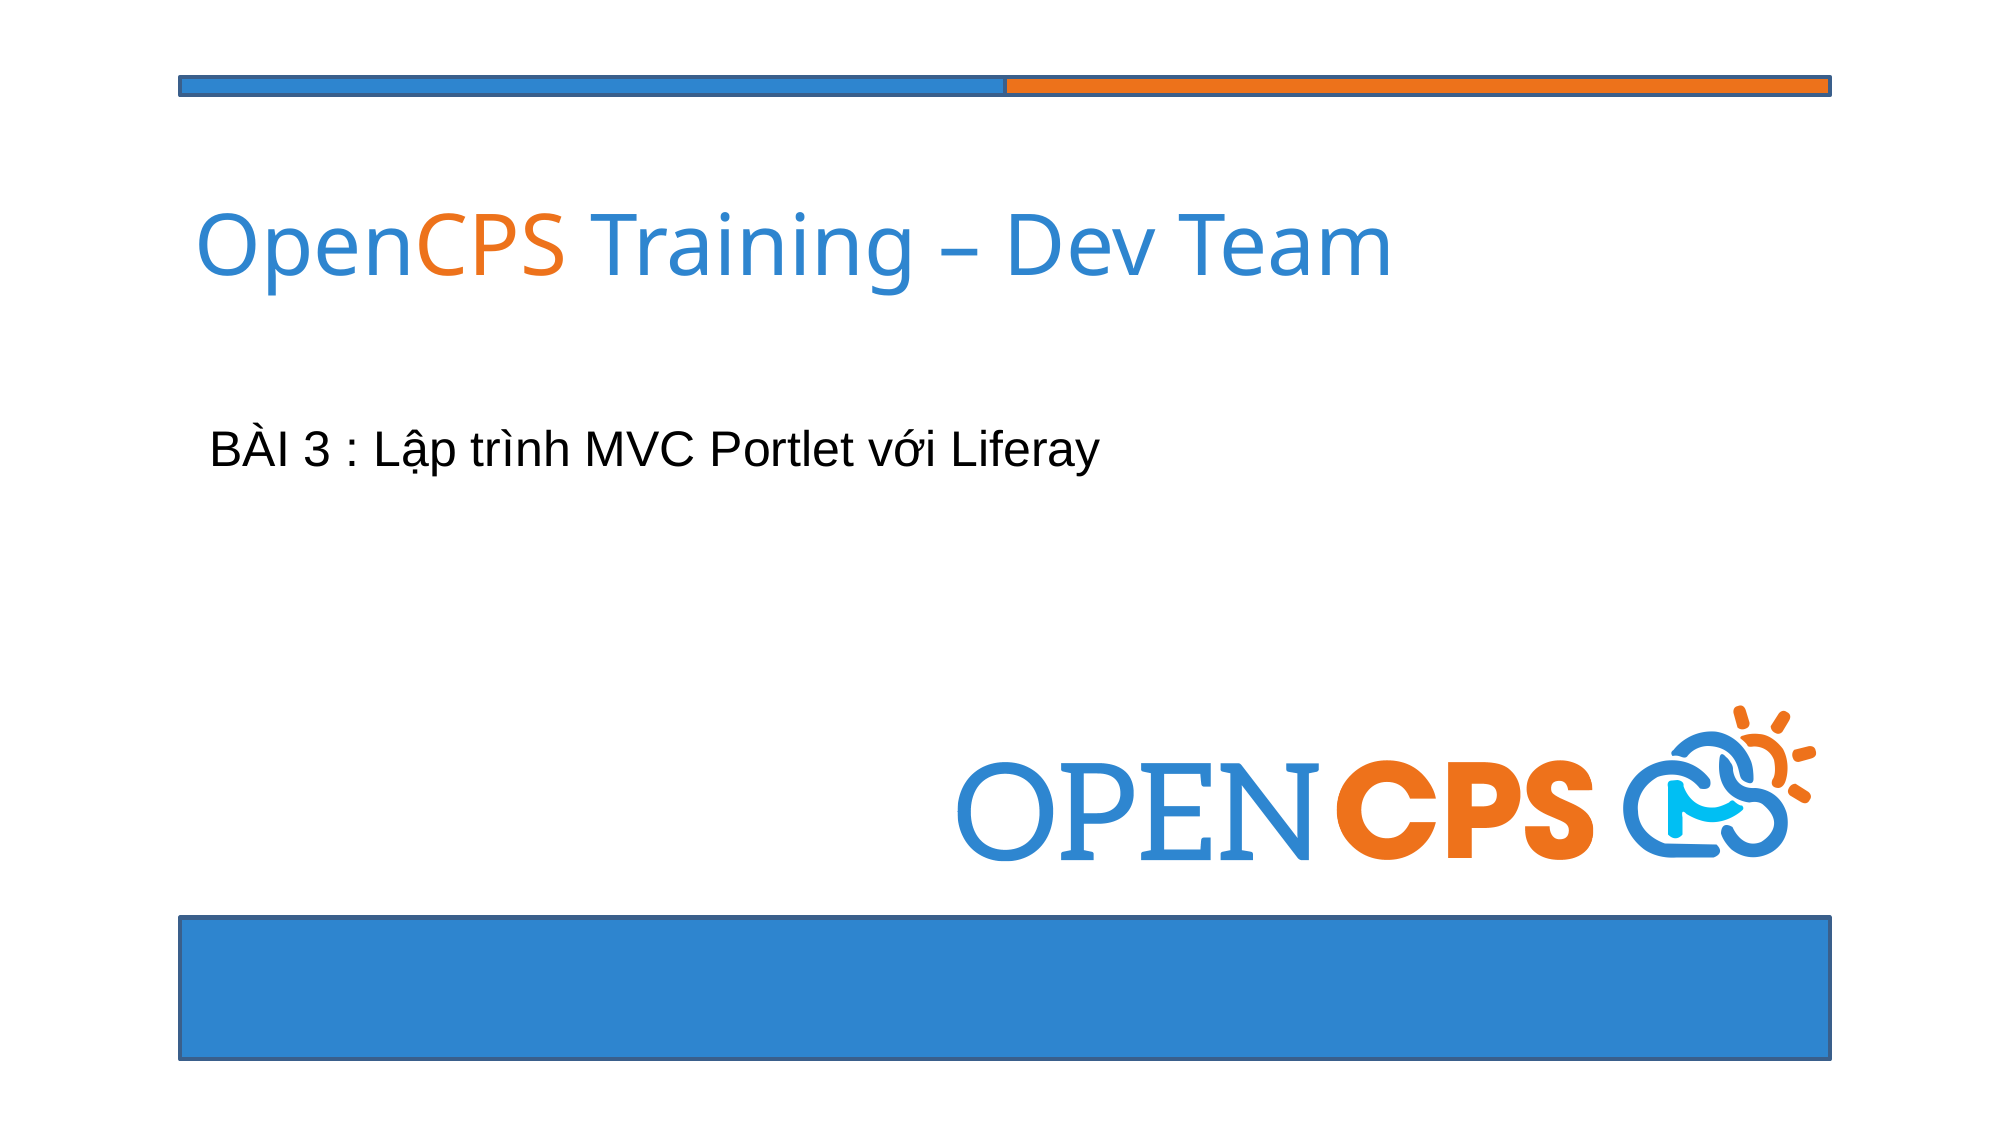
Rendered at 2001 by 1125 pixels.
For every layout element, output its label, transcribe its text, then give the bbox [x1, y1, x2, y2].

text_box OpenCPS Training – Dev Team [180, 104, 1830, 300]
text_box [179, 76, 1831, 96]
text_box BÀI 3 : Lập trình MVC Portlet với Liferay [195, 413, 1351, 540]
picture [941, 691, 1830, 883]
text_box [180, 917, 1830, 1060]
